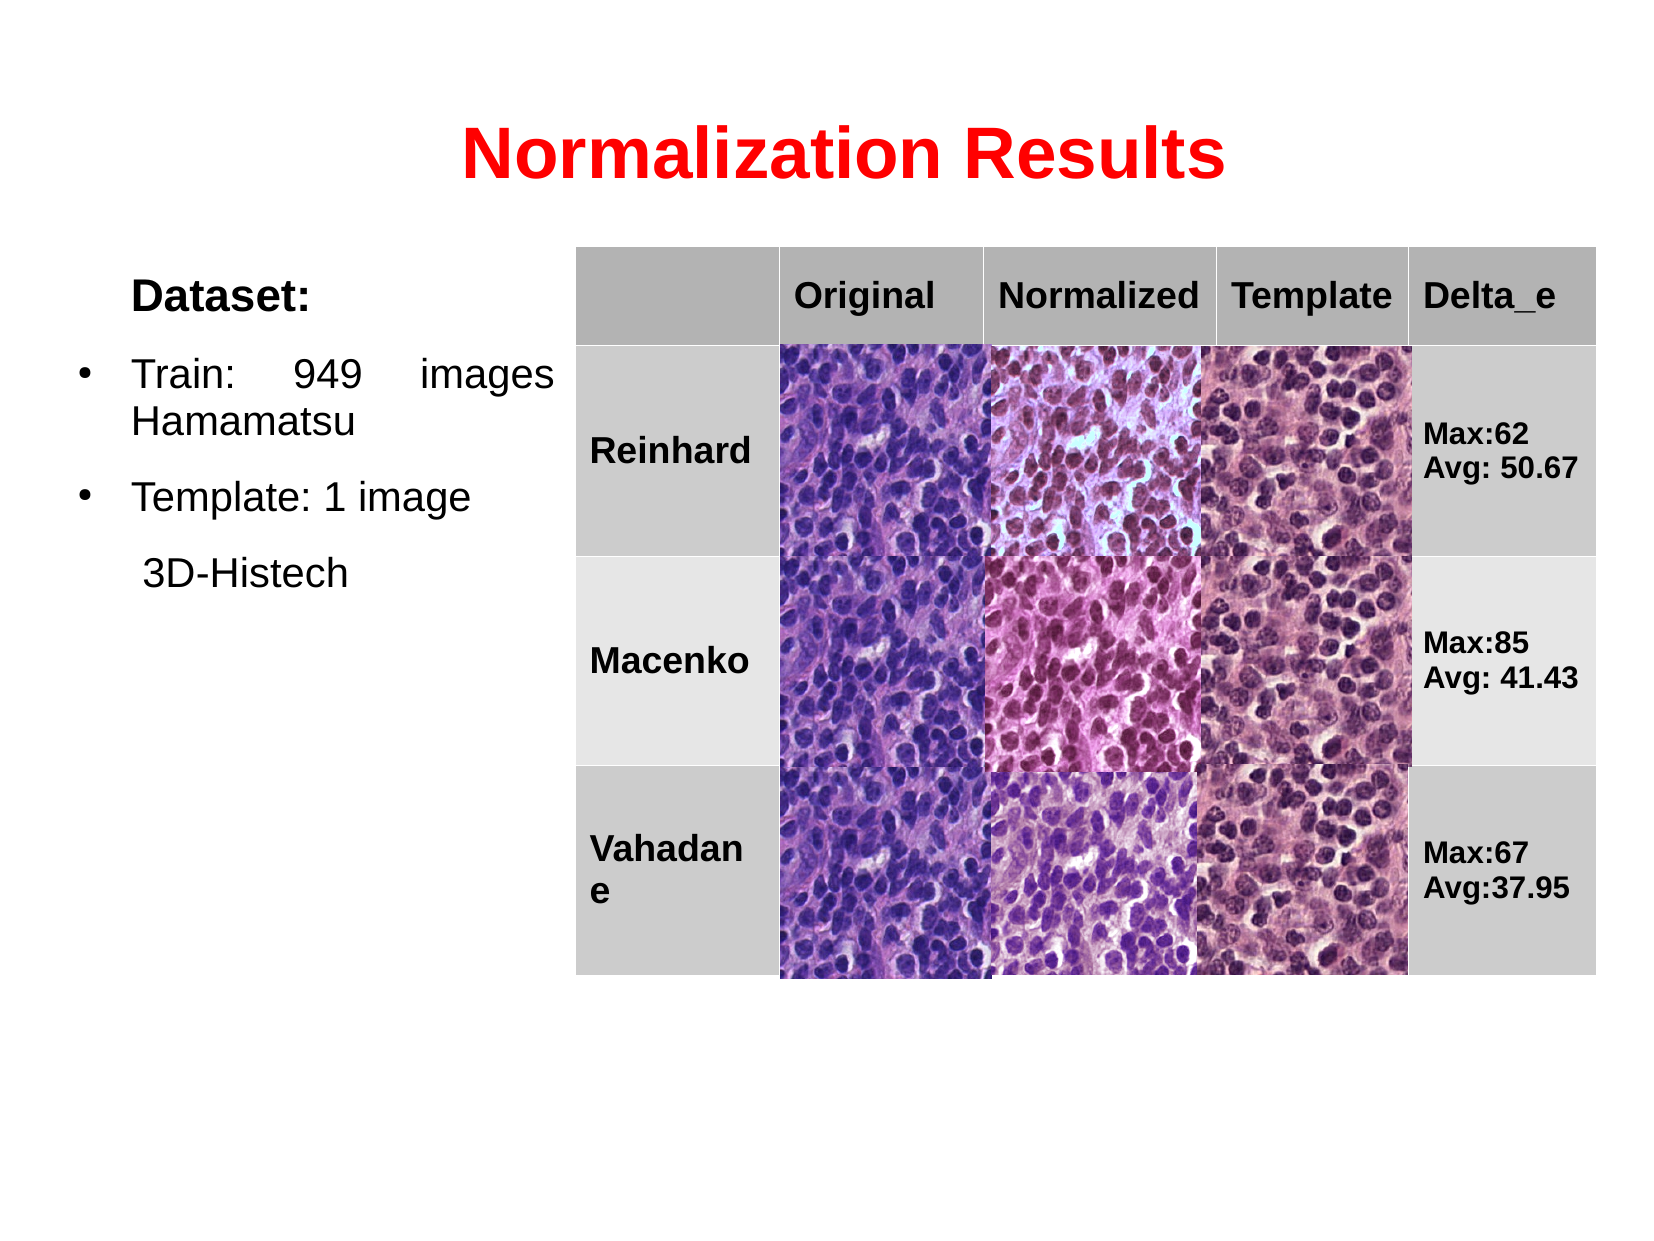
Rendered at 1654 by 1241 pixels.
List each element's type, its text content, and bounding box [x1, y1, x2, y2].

title Normalization Results [82, 49, 1571, 257]
table_cell Max:85 Avg: 41.43 [1412, 557, 1596, 765]
table_header Template [1217, 247, 1408, 345]
list Dataset: Train: 949 images Hamamatsu Template: 1 image 3D-Histech [60, 270, 556, 1165]
table_header Original [780, 247, 983, 344]
table_cell Max:62 Avg: 50.67 [1412, 346, 1596, 556]
table_header Normalized [984, 247, 1216, 345]
table_cell Max:67 Avg:37.95 [1409, 766, 1596, 975]
table_header [576, 247, 779, 345]
table_cell Vahadane [576, 766, 779, 975]
table_cell Reinhard [576, 346, 779, 556]
picture [780, 344, 1412, 979]
table_cell Macenko [576, 557, 779, 765]
table_header Delta_e [1409, 247, 1596, 345]
